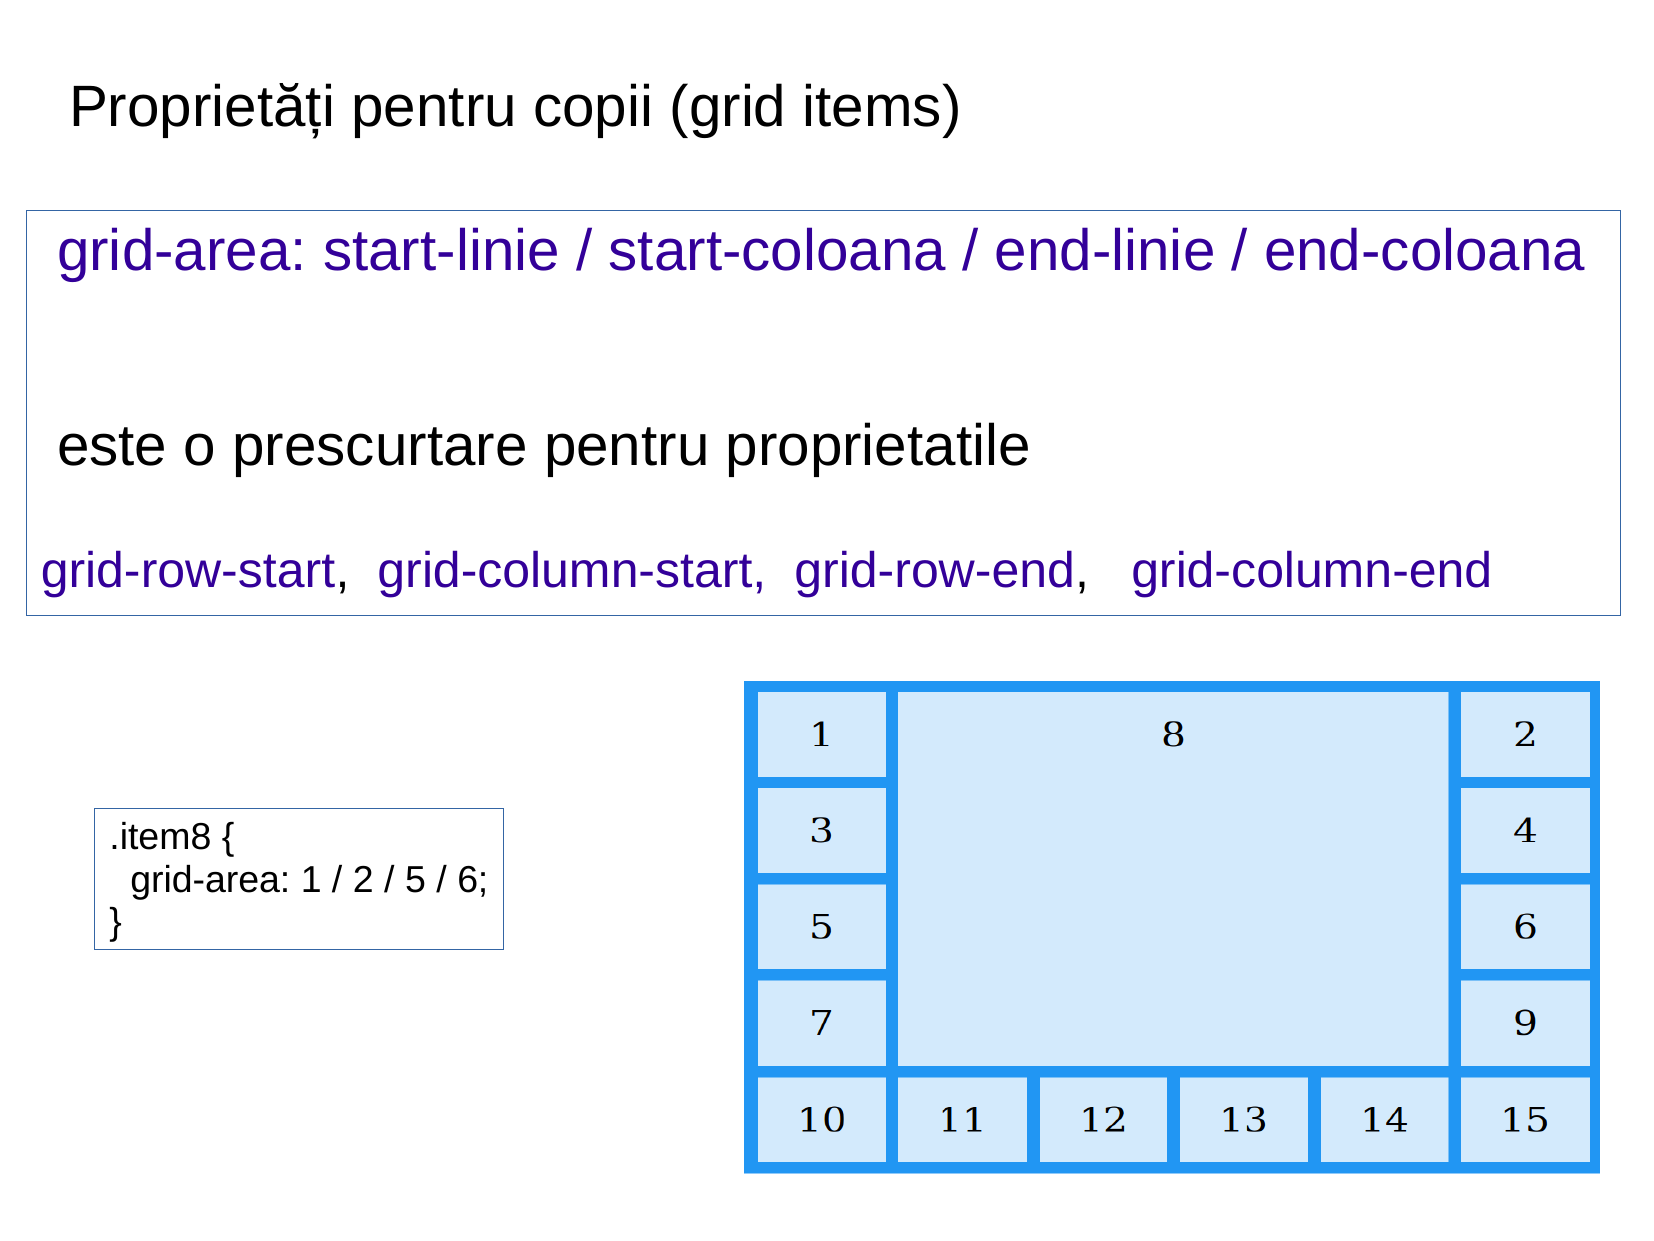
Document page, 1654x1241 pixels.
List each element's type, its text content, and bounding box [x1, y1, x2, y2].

picture [743, 679, 1600, 1174]
text_box grid-area: start-linie / start-coloana / end-linie / end-coloana este o prescurtare pentru proprietatile grid-row-start, grid-column-start, grid-row-end, grid-column-end [26, 210, 1621, 616]
text_box .item8 { grid-area: 1 / 2 / 5 / 6; } [94, 808, 504, 950]
text_box Proprietăți pentru copii (grid items) [54, 66, 1632, 242]
